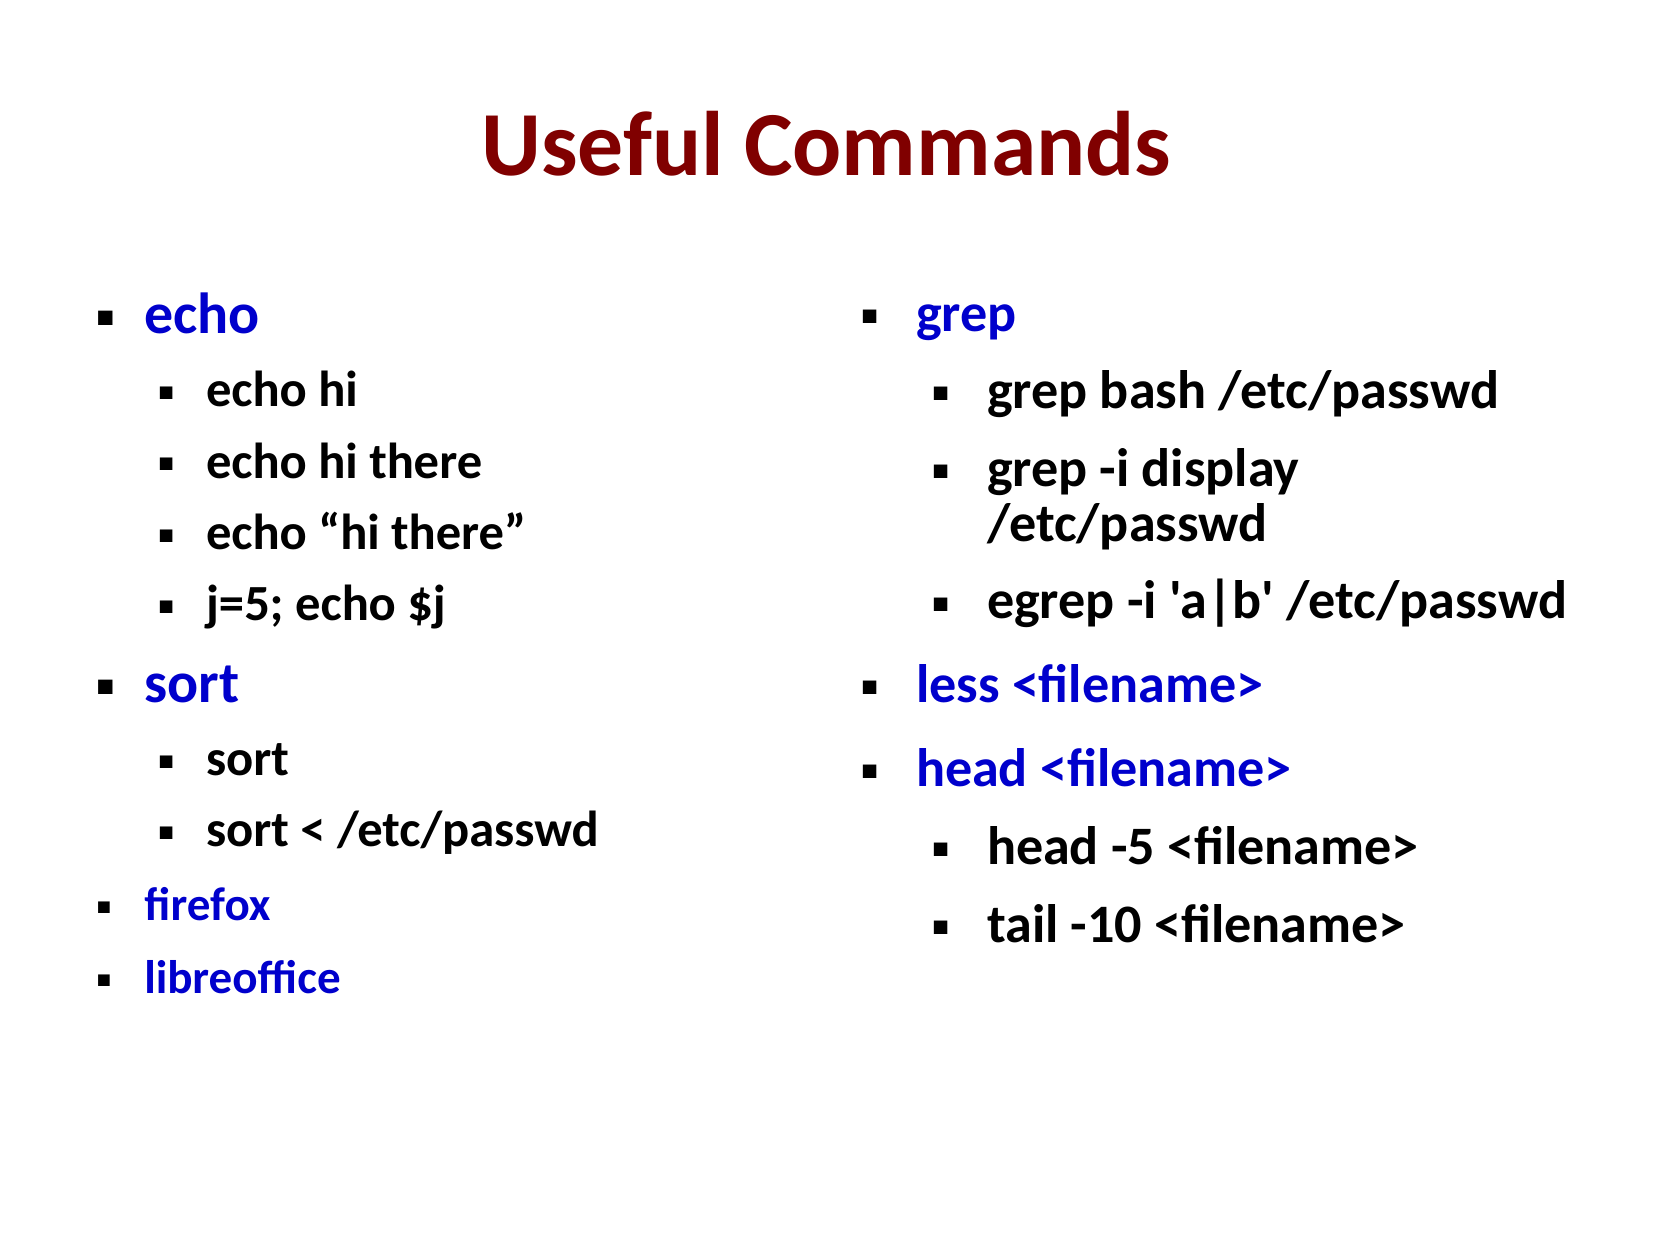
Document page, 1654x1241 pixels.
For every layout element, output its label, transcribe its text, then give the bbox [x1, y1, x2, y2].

title Useful Commands [82, 49, 1571, 257]
list grep grep bash /etc/passwd grep -i display /etc/passwd egrep -i 'a|b' /etc/passwd less <filename> head <filename> head -5 <filename> tail -10 <filename> [845, 290, 1572, 1010]
list echo echo hi echo hi there echo “hi there” j=5; echo $j sort sort sort < /etc/passwd firefox libreoffice [82, 290, 809, 1010]
